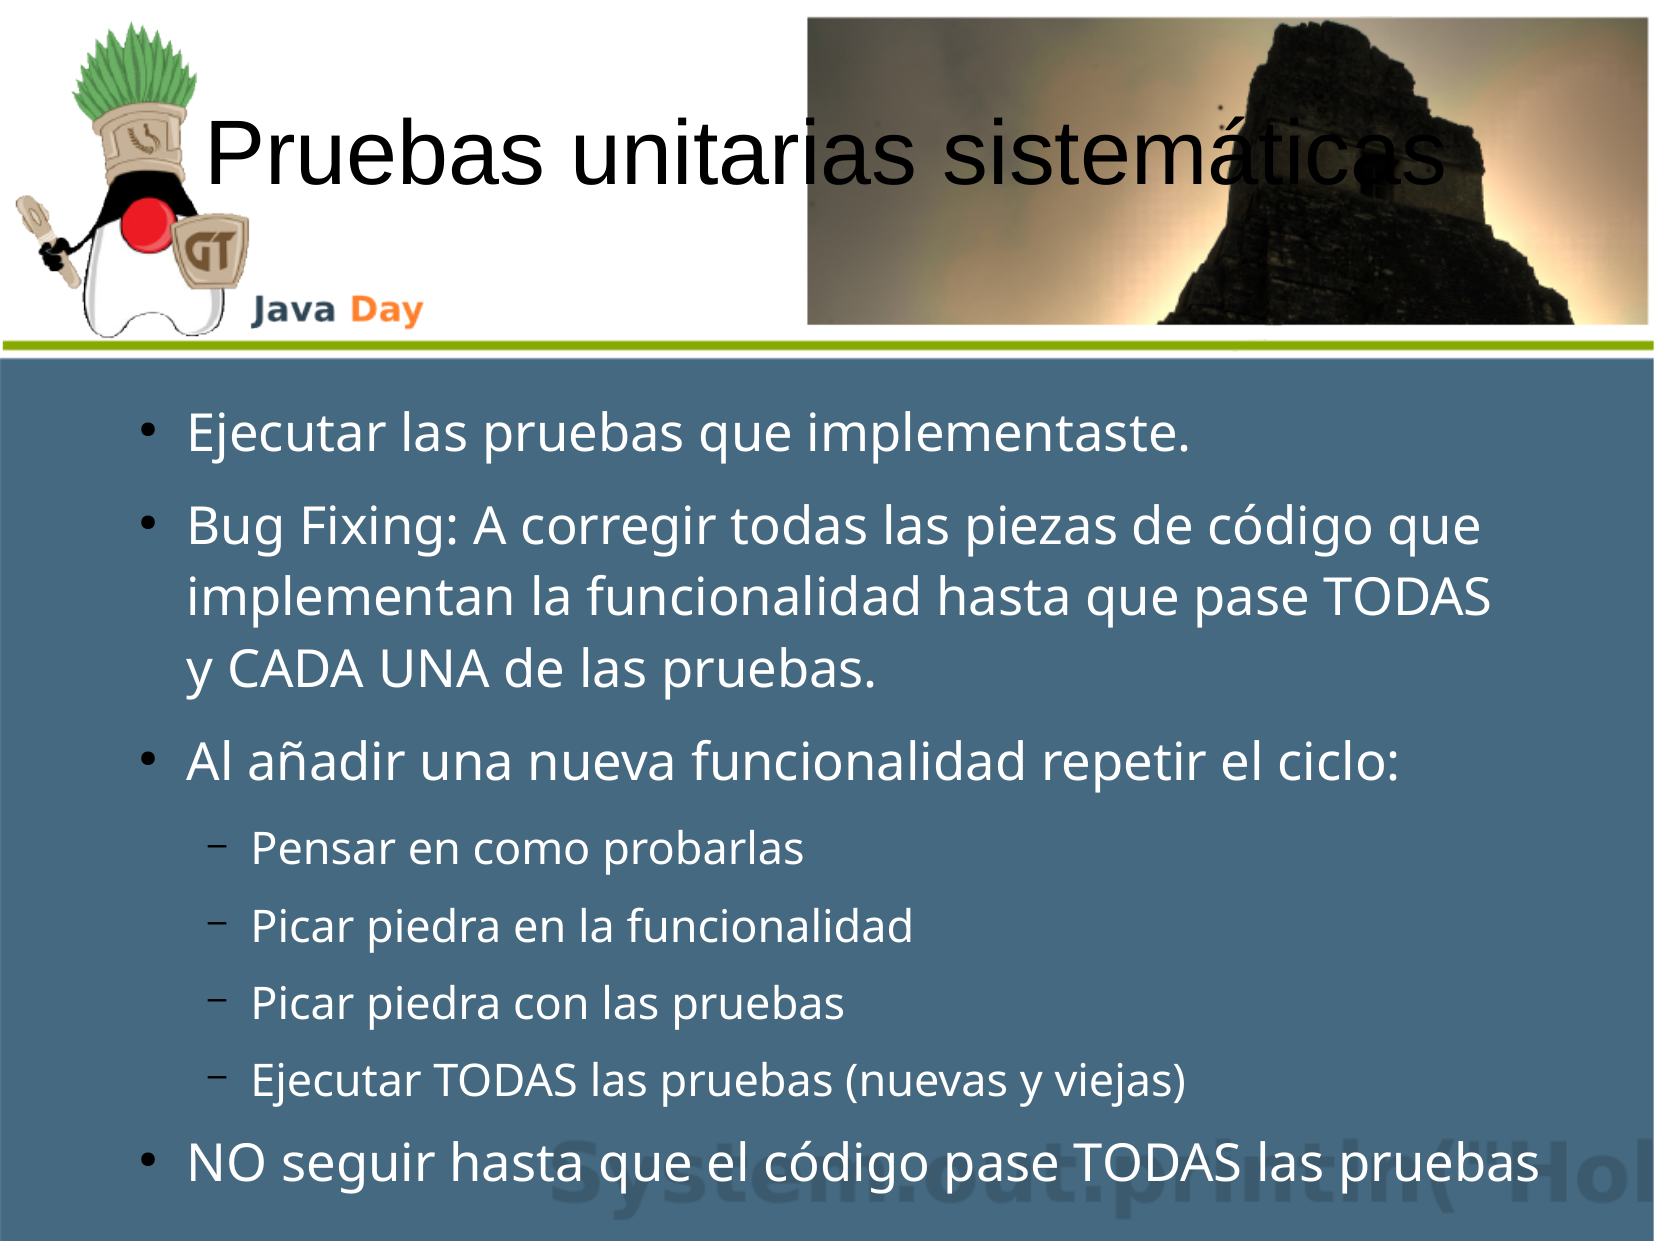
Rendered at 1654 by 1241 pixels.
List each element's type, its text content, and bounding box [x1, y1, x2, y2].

list Ejecutar las pruebas que implementaste. Bug Fixing: A corregir todas las piezas de código que implementan la funcionalidad hasta que pase TODAS y CADA UNA de las pruebas. Al añadir una nueva funcionalidad repetir el ciclo: Pensar en como probarlas Picar piedra en la funcionalidad Picar piedra con las pruebas Ejecutar TODAS las pruebas (nuevas y viejas) NO seguir hasta que el código pase TODAS las pruebas [59, 395, 1548, 1214]
picture [0, 0, 1654, 1241]
title Pruebas unitarias sistemáticas [82, 49, 1571, 257]
